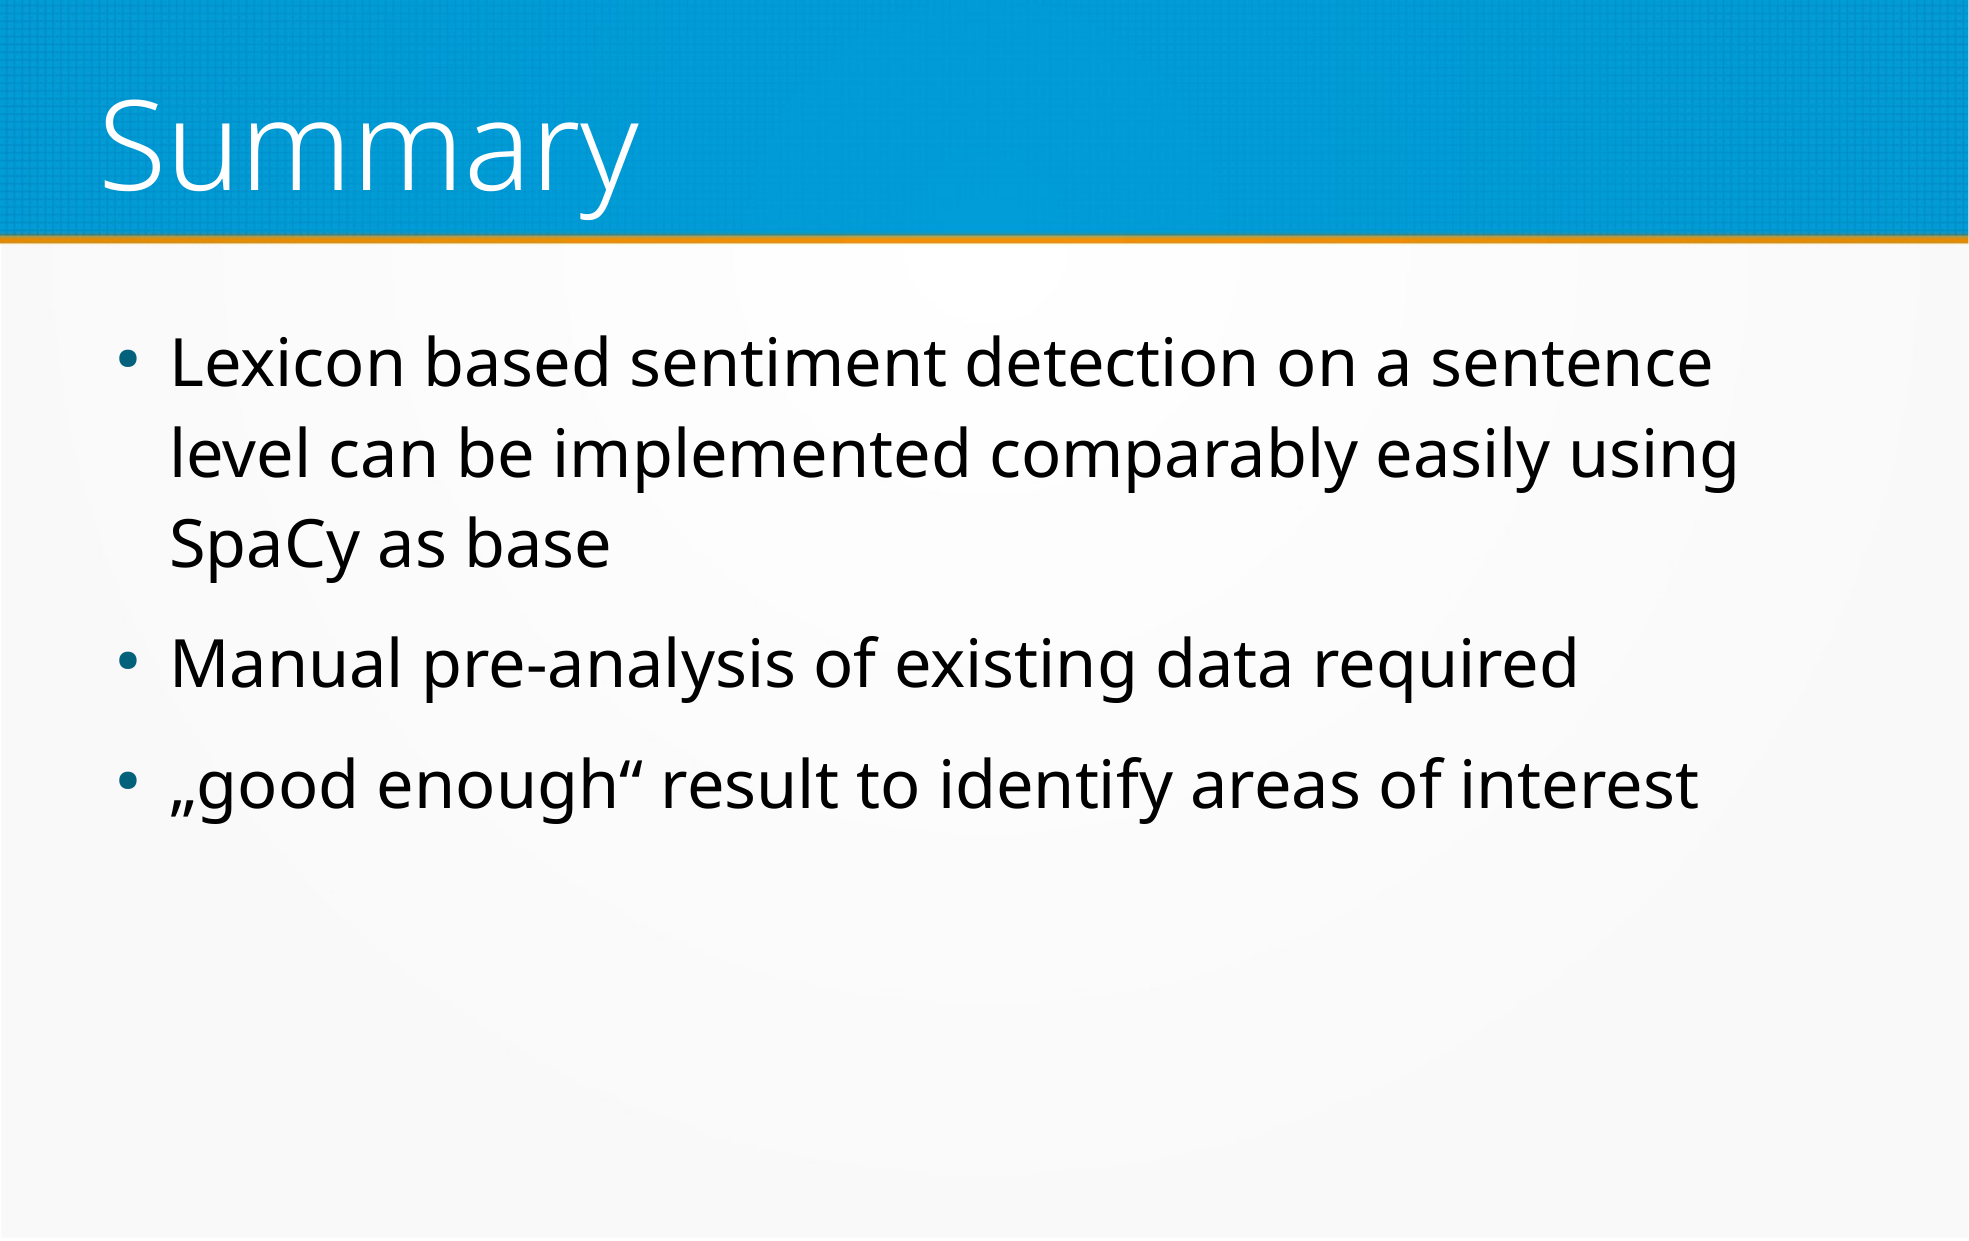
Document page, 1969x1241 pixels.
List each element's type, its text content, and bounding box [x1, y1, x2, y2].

picture [0, 233, 1969, 1241]
title Summary [98, 19, 1870, 227]
list Lexicon based sentiment detection on a sentence level can be implemented comparably easily using SpaCy as base Manual pre-analysis of existing data required „good enough“ result to identify areas of interest [98, 315, 1861, 1081]
